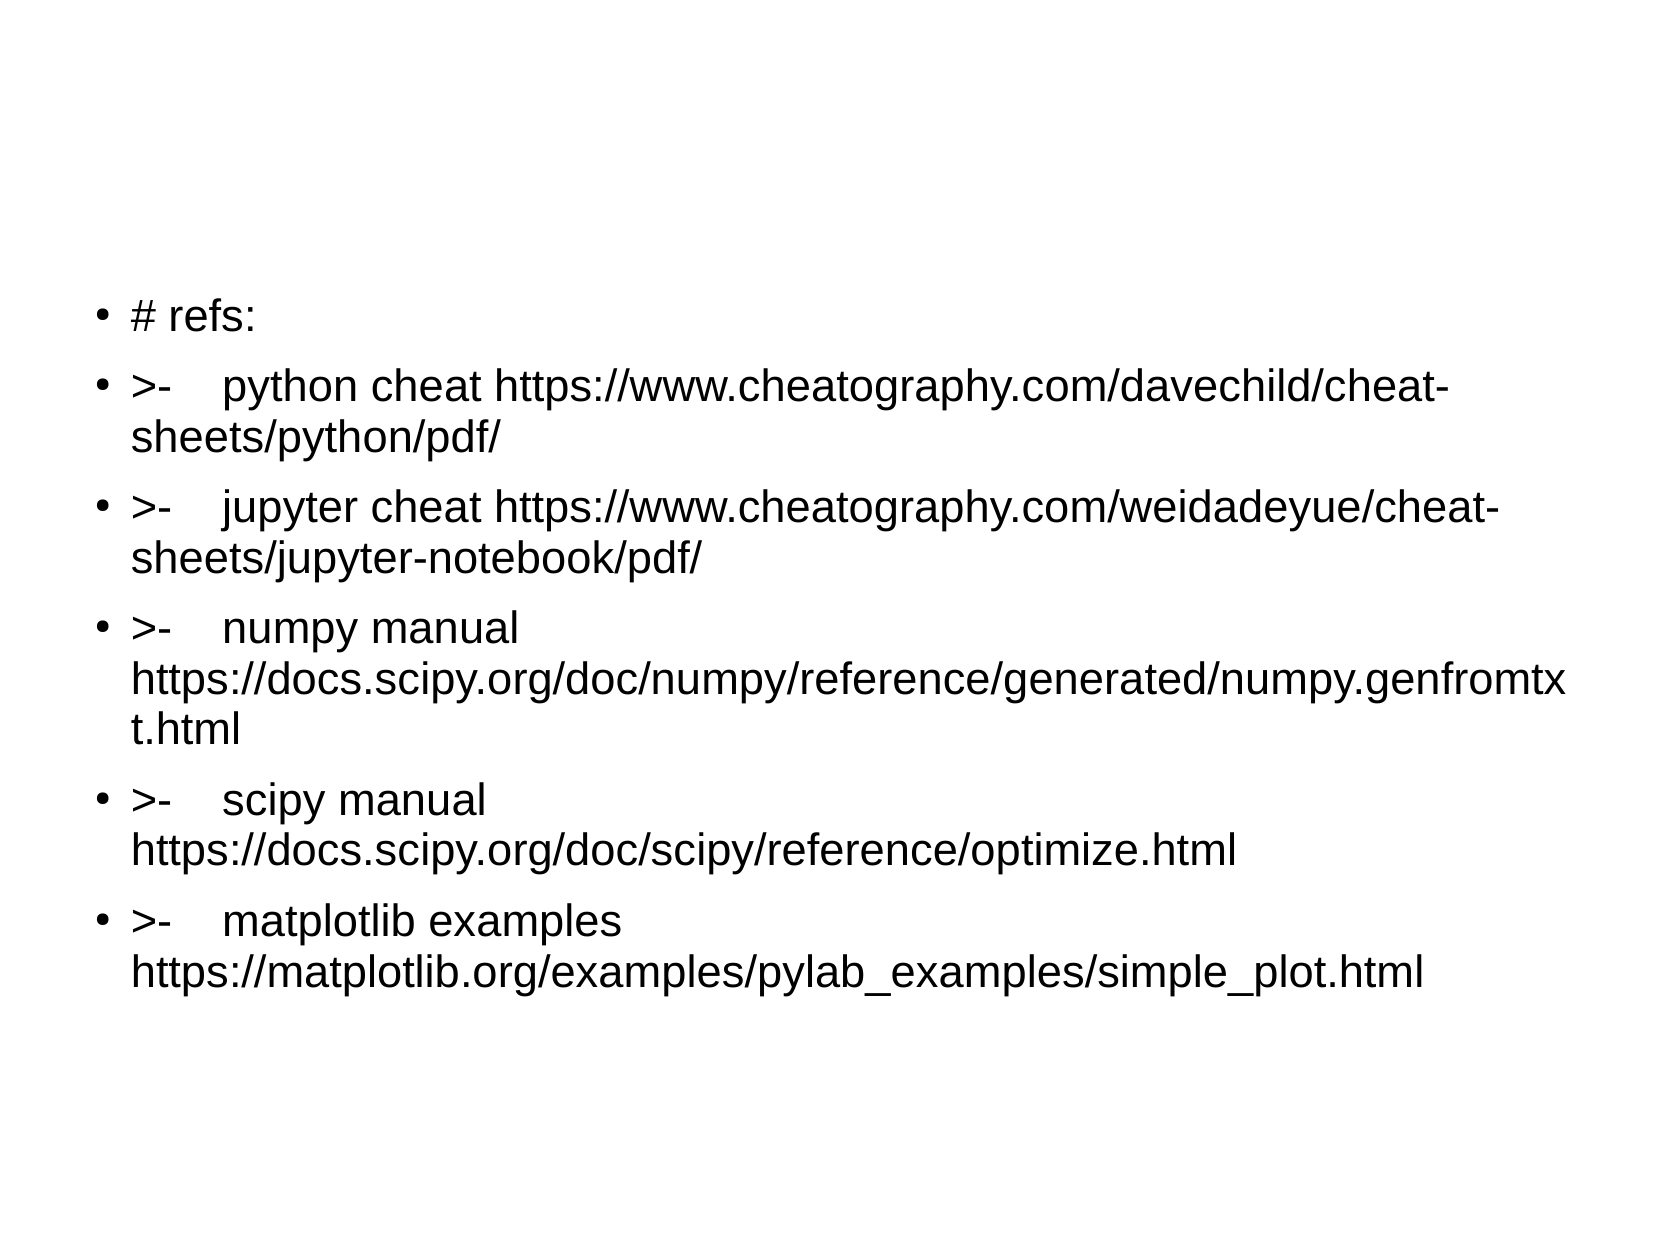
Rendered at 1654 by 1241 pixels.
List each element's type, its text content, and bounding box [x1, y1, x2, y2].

list # refs: >- python cheat https://www.cheatography.com/davechild/cheat-sheets/python/pdf/ >- jupyter cheat https://www.cheatography.com/weidadeyue/cheat-sheets/jupyter-notebook/pdf/ >- numpy manual https://docs.scipy.org/doc/numpy/reference/generated/numpy.genfromtxt.html >- scipy manual https://docs.scipy.org/doc/scipy/reference/optimize.html >- matplotlib examples https://matplotlib.org/examples/pylab_examples/simple_plot.html [82, 290, 1571, 1010]
